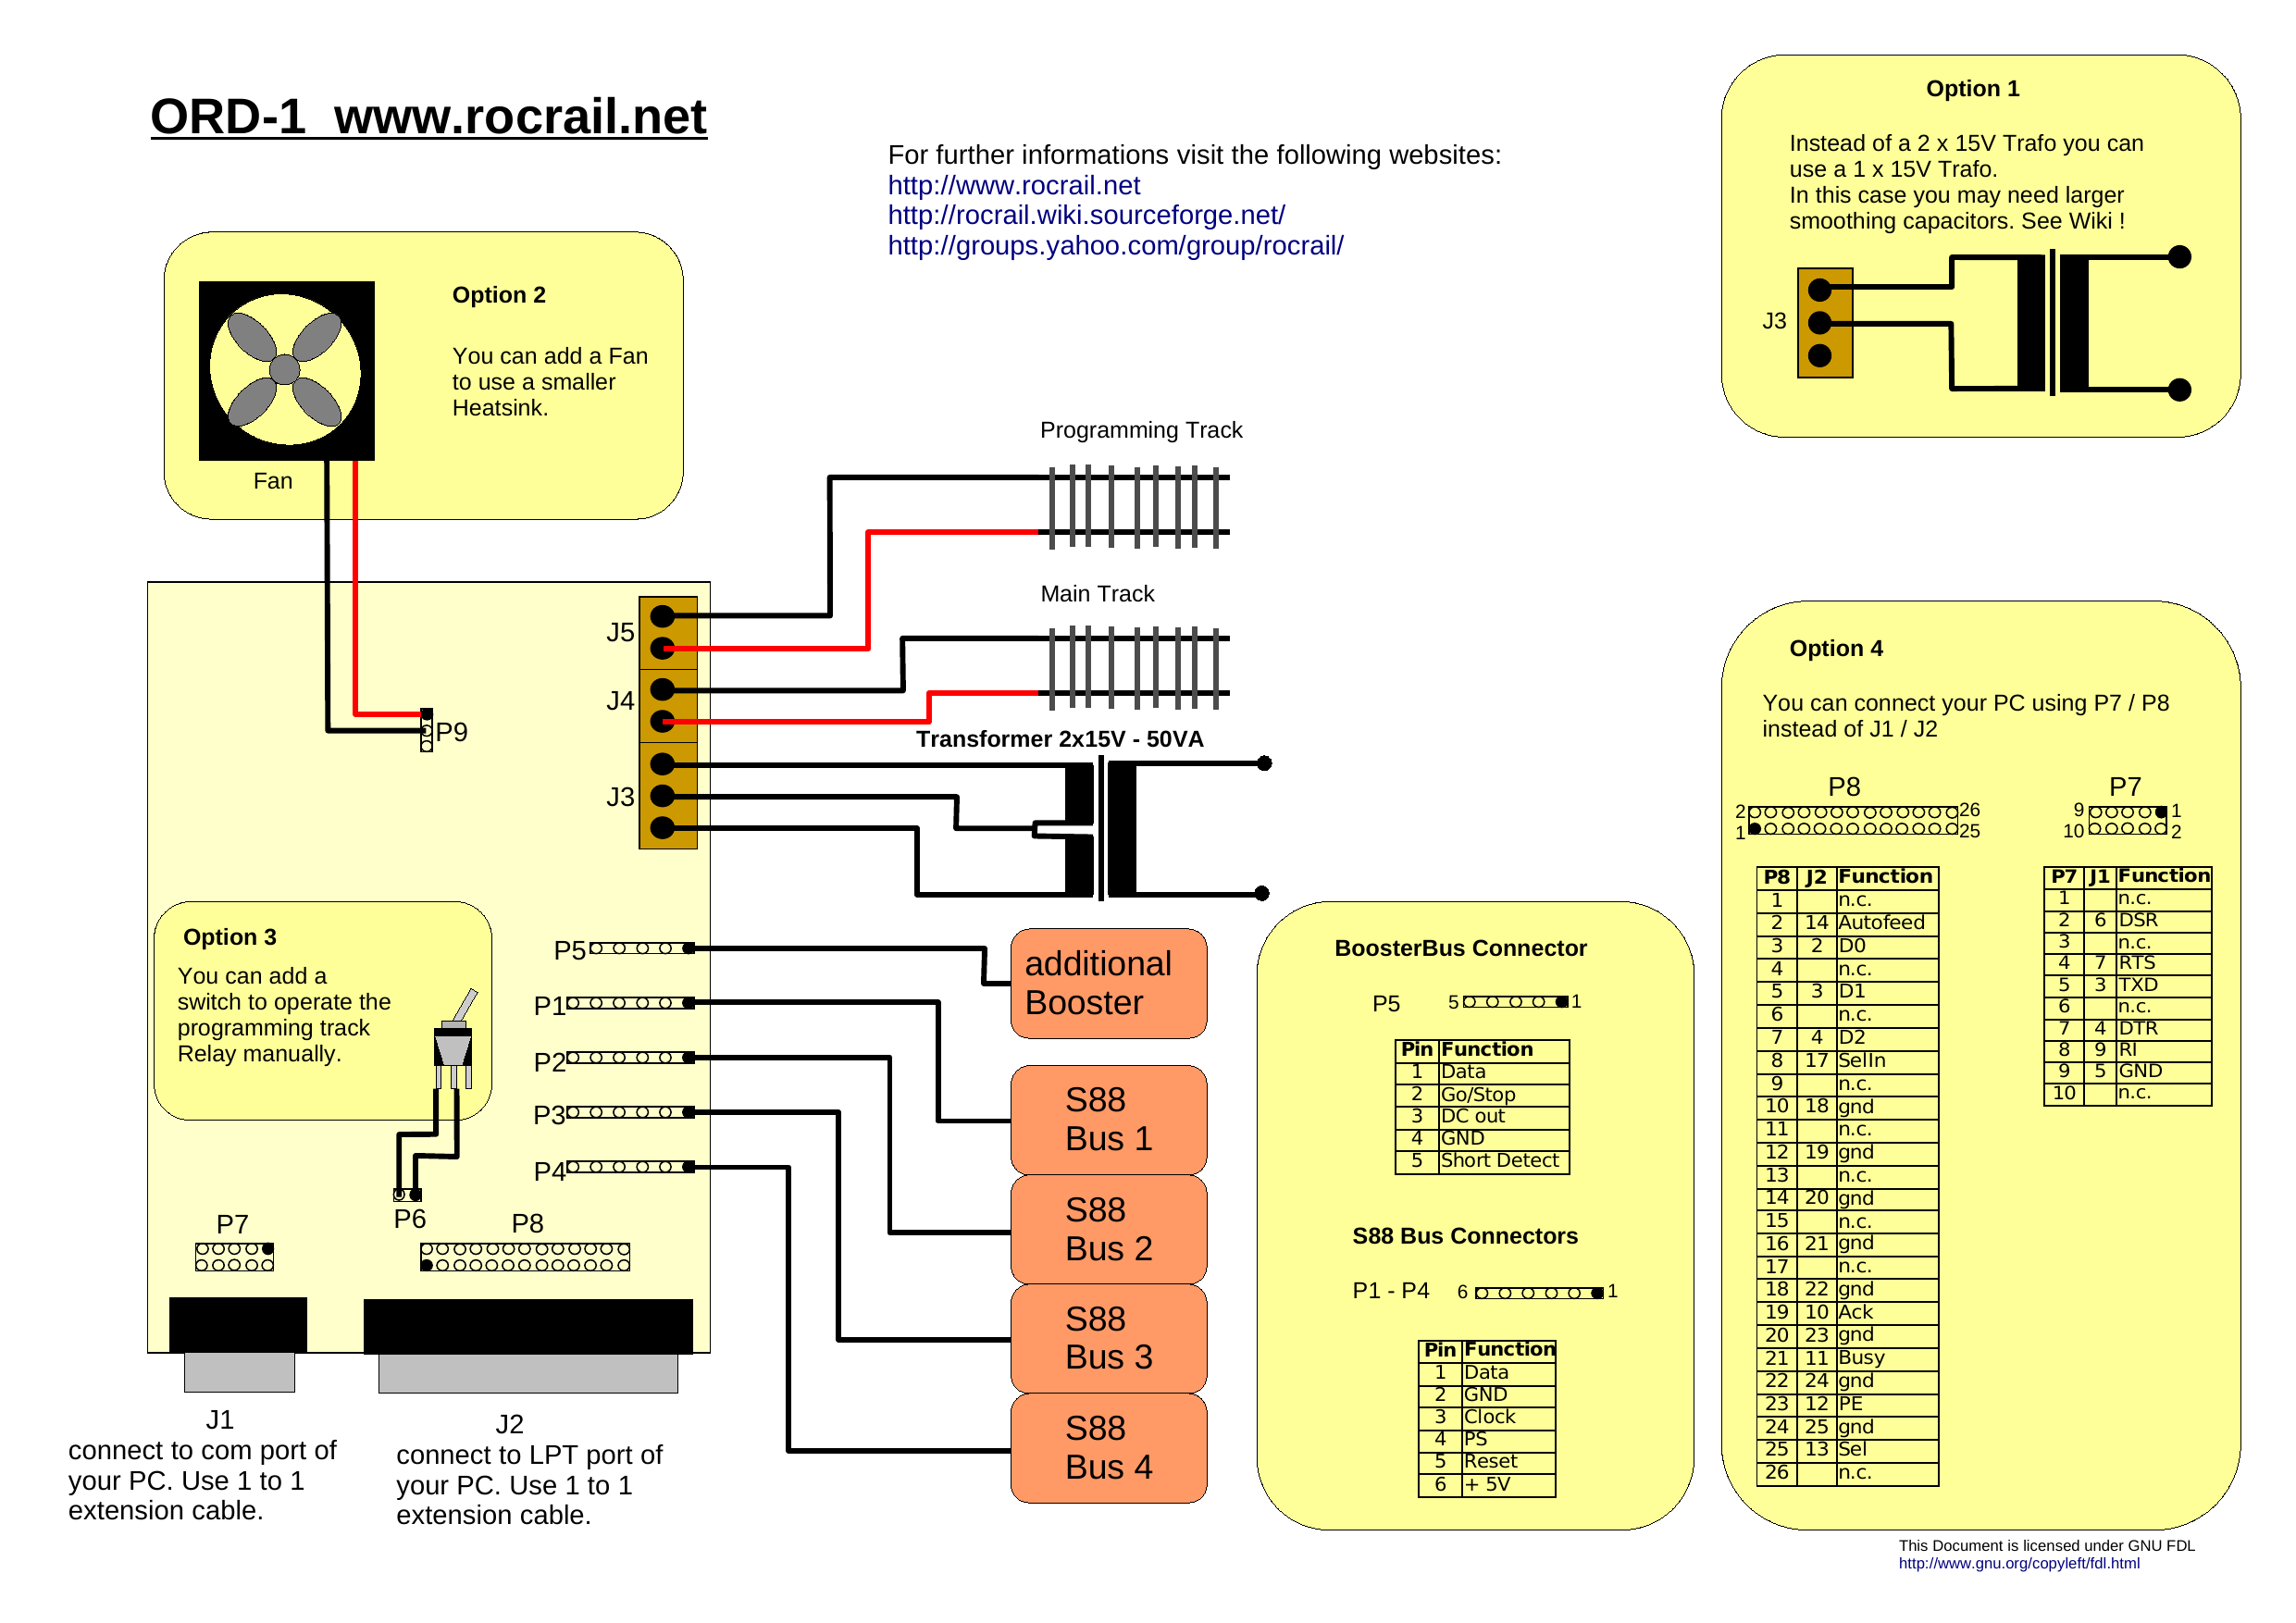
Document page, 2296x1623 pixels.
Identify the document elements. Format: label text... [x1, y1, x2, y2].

text_box J3 [592, 774, 675, 820]
text_box [639, 1163, 647, 1171]
text_box 9 10 [2049, 792, 2104, 851]
text_box P5 [1359, 983, 1441, 1025]
text_box BoosterBus Connector [1321, 928, 1677, 971]
text_box [648, 1162, 660, 1171]
text_box You can add a switch to operate the programming track Relay manually. [164, 956, 410, 1106]
text_box [639, 1109, 647, 1116]
text_box S88 Bus 2 [1051, 1183, 1208, 1278]
text_box [1257, 901, 1694, 1530]
text_box [614, 1163, 624, 1171]
text_box [661, 1163, 670, 1171]
text_box [625, 1162, 637, 1171]
text_box S88 Bus 4 [1051, 1401, 1208, 1496]
text_box J1 connect to com port of your PC. Use 1 to 1 extension cable. [54, 1397, 379, 1533]
text_box additional Booster [1011, 936, 1222, 1032]
text_box [1784, 809, 1793, 817]
text_box [602, 1053, 614, 1062]
text_box Option 1 [1912, 68, 2104, 110]
text_box [675, 619, 711, 646]
text_box [639, 1054, 647, 1061]
text_box [1721, 55, 2241, 438]
text_box [625, 1108, 637, 1117]
text_box [1848, 810, 1857, 816]
text_box [625, 944, 638, 953]
text_box P1 [519, 983, 602, 1028]
text_box P2 [519, 1040, 602, 1085]
text_box J4 [592, 678, 675, 724]
text_box Main Track [1026, 574, 1181, 615]
text_box P3 [519, 1093, 602, 1137]
text_box P9 [421, 710, 503, 755]
text_box [1897, 824, 1906, 833]
text_box [1866, 810, 1875, 817]
text_box This Document is licensed under GNU FDL http://www.gnu.org/copyleft/fdl.html [1885, 1530, 2241, 1598]
text_box [1816, 824, 1824, 833]
text_box [671, 998, 693, 1008]
text_box [1848, 824, 1857, 833]
text_box [1254, 886, 1270, 901]
text_box Transformer 2x15V - 50VA [902, 719, 1340, 802]
text_box [164, 231, 684, 520]
text_box [661, 1054, 670, 1061]
text_box [1784, 824, 1793, 833]
text_box [614, 999, 624, 1007]
text_box S88 Bus 1 [1051, 1073, 1208, 1169]
text_box [661, 1109, 670, 1116]
text_box [671, 1053, 693, 1062]
chart [1755, 865, 1941, 1489]
text_box 2 1 [1721, 794, 1777, 853]
text_box [1832, 824, 1841, 833]
chart [1393, 1038, 1572, 1176]
text_box [602, 1162, 614, 1171]
text_box 1 [1558, 983, 1613, 1021]
text_box 6 [1476, 1274, 1483, 1311]
text_box [602, 998, 614, 1008]
text_box [675, 694, 711, 719]
text_box [661, 944, 670, 952]
text_box 26 25 [1945, 792, 2001, 851]
text_box [661, 999, 670, 1007]
text_box P8 [1814, 764, 1896, 810]
text_box P5 [540, 928, 622, 973]
text_box J2 connect to LPT port of your PC. Use 1 to 1 extension cable. [382, 1402, 698, 1538]
text_box You can add a Fan to use a smaller Heatsink. [439, 336, 684, 479]
text_box 1 2 [2157, 793, 2213, 852]
text_box [1065, 802, 1094, 820]
text_box [648, 944, 660, 953]
text_box [1065, 840, 1094, 895]
text_box 5 [1434, 984, 1490, 1022]
text_box [602, 1108, 614, 1117]
text_box Option 2 [439, 275, 623, 323]
text_box [671, 1162, 693, 1171]
text_box [1800, 824, 1808, 833]
text_box [1800, 808, 1808, 816]
text_box Fan [239, 461, 324, 510]
text_box [1930, 824, 1939, 833]
text_box [671, 1108, 693, 1117]
text_box [1721, 601, 2241, 1530]
text_box P1 - P4 [1338, 1270, 1476, 1312]
text_box [1899, 808, 1907, 816]
text_box [639, 998, 647, 1007]
chart [1417, 1338, 1558, 1499]
text_box [671, 944, 693, 953]
text_box J3 [1748, 301, 1798, 342]
text_box [639, 944, 647, 952]
text_box [625, 998, 638, 1008]
text_box P7 [2095, 764, 2178, 810]
text_box [1777, 808, 1945, 834]
text_box [648, 998, 660, 1008]
text_box [614, 1109, 624, 1116]
text_box Instead of a 2 x 15V Trafo you can use a 1 x 15V Trafo. In this case you may need larger smoothing capacitors. See Wiki ! [1776, 123, 2187, 246]
text_box J5 [592, 610, 675, 655]
text_box [1915, 808, 1923, 816]
text_box [1817, 810, 1825, 816]
text_box Option 4 [1776, 628, 1967, 670]
text_box [1011, 1065, 1204, 1504]
text_box [1015, 1032, 1203, 1039]
text_box [1866, 824, 1875, 833]
text_box [1832, 810, 1842, 816]
text_box [1930, 808, 1939, 816]
text_box P7 [202, 1202, 284, 1247]
text_box You can connect your PC using P7 / P8 instead of J1 / J2 [1748, 683, 2214, 751]
chart [2042, 865, 2214, 1109]
text_box [1881, 810, 1891, 816]
text_box [330, 581, 420, 727]
text_box 1 [1594, 1272, 1633, 1310]
text_box [1108, 802, 1136, 892]
text_box P8 [497, 1201, 579, 1246]
text_box [648, 1053, 660, 1062]
text_box S88 Bus Connectors [1338, 1216, 1640, 1258]
text_box [648, 1108, 660, 1117]
text_box [1881, 824, 1891, 833]
text_box ORD-1 www.rocrail.net [136, 81, 875, 155]
text_box [1915, 824, 1923, 833]
text_box Option 3 [169, 917, 354, 956]
text_box [1014, 928, 1204, 936]
text_box P4 [519, 1149, 602, 1195]
text_box [614, 1054, 624, 1061]
text_box For further informations visit the following websites: http://www.rocrail.net http://rocrail.wiki.sourceforge.net/ http://groups.yahoo.com/group/rocrail/ [874, 132, 1668, 274]
text_box P6 [379, 1196, 462, 1242]
text_box S88 Bus 3 [1051, 1292, 1208, 1387]
text_box [147, 581, 711, 1394]
text_box Programming Track [1026, 409, 1282, 452]
text_box [625, 1053, 638, 1062]
